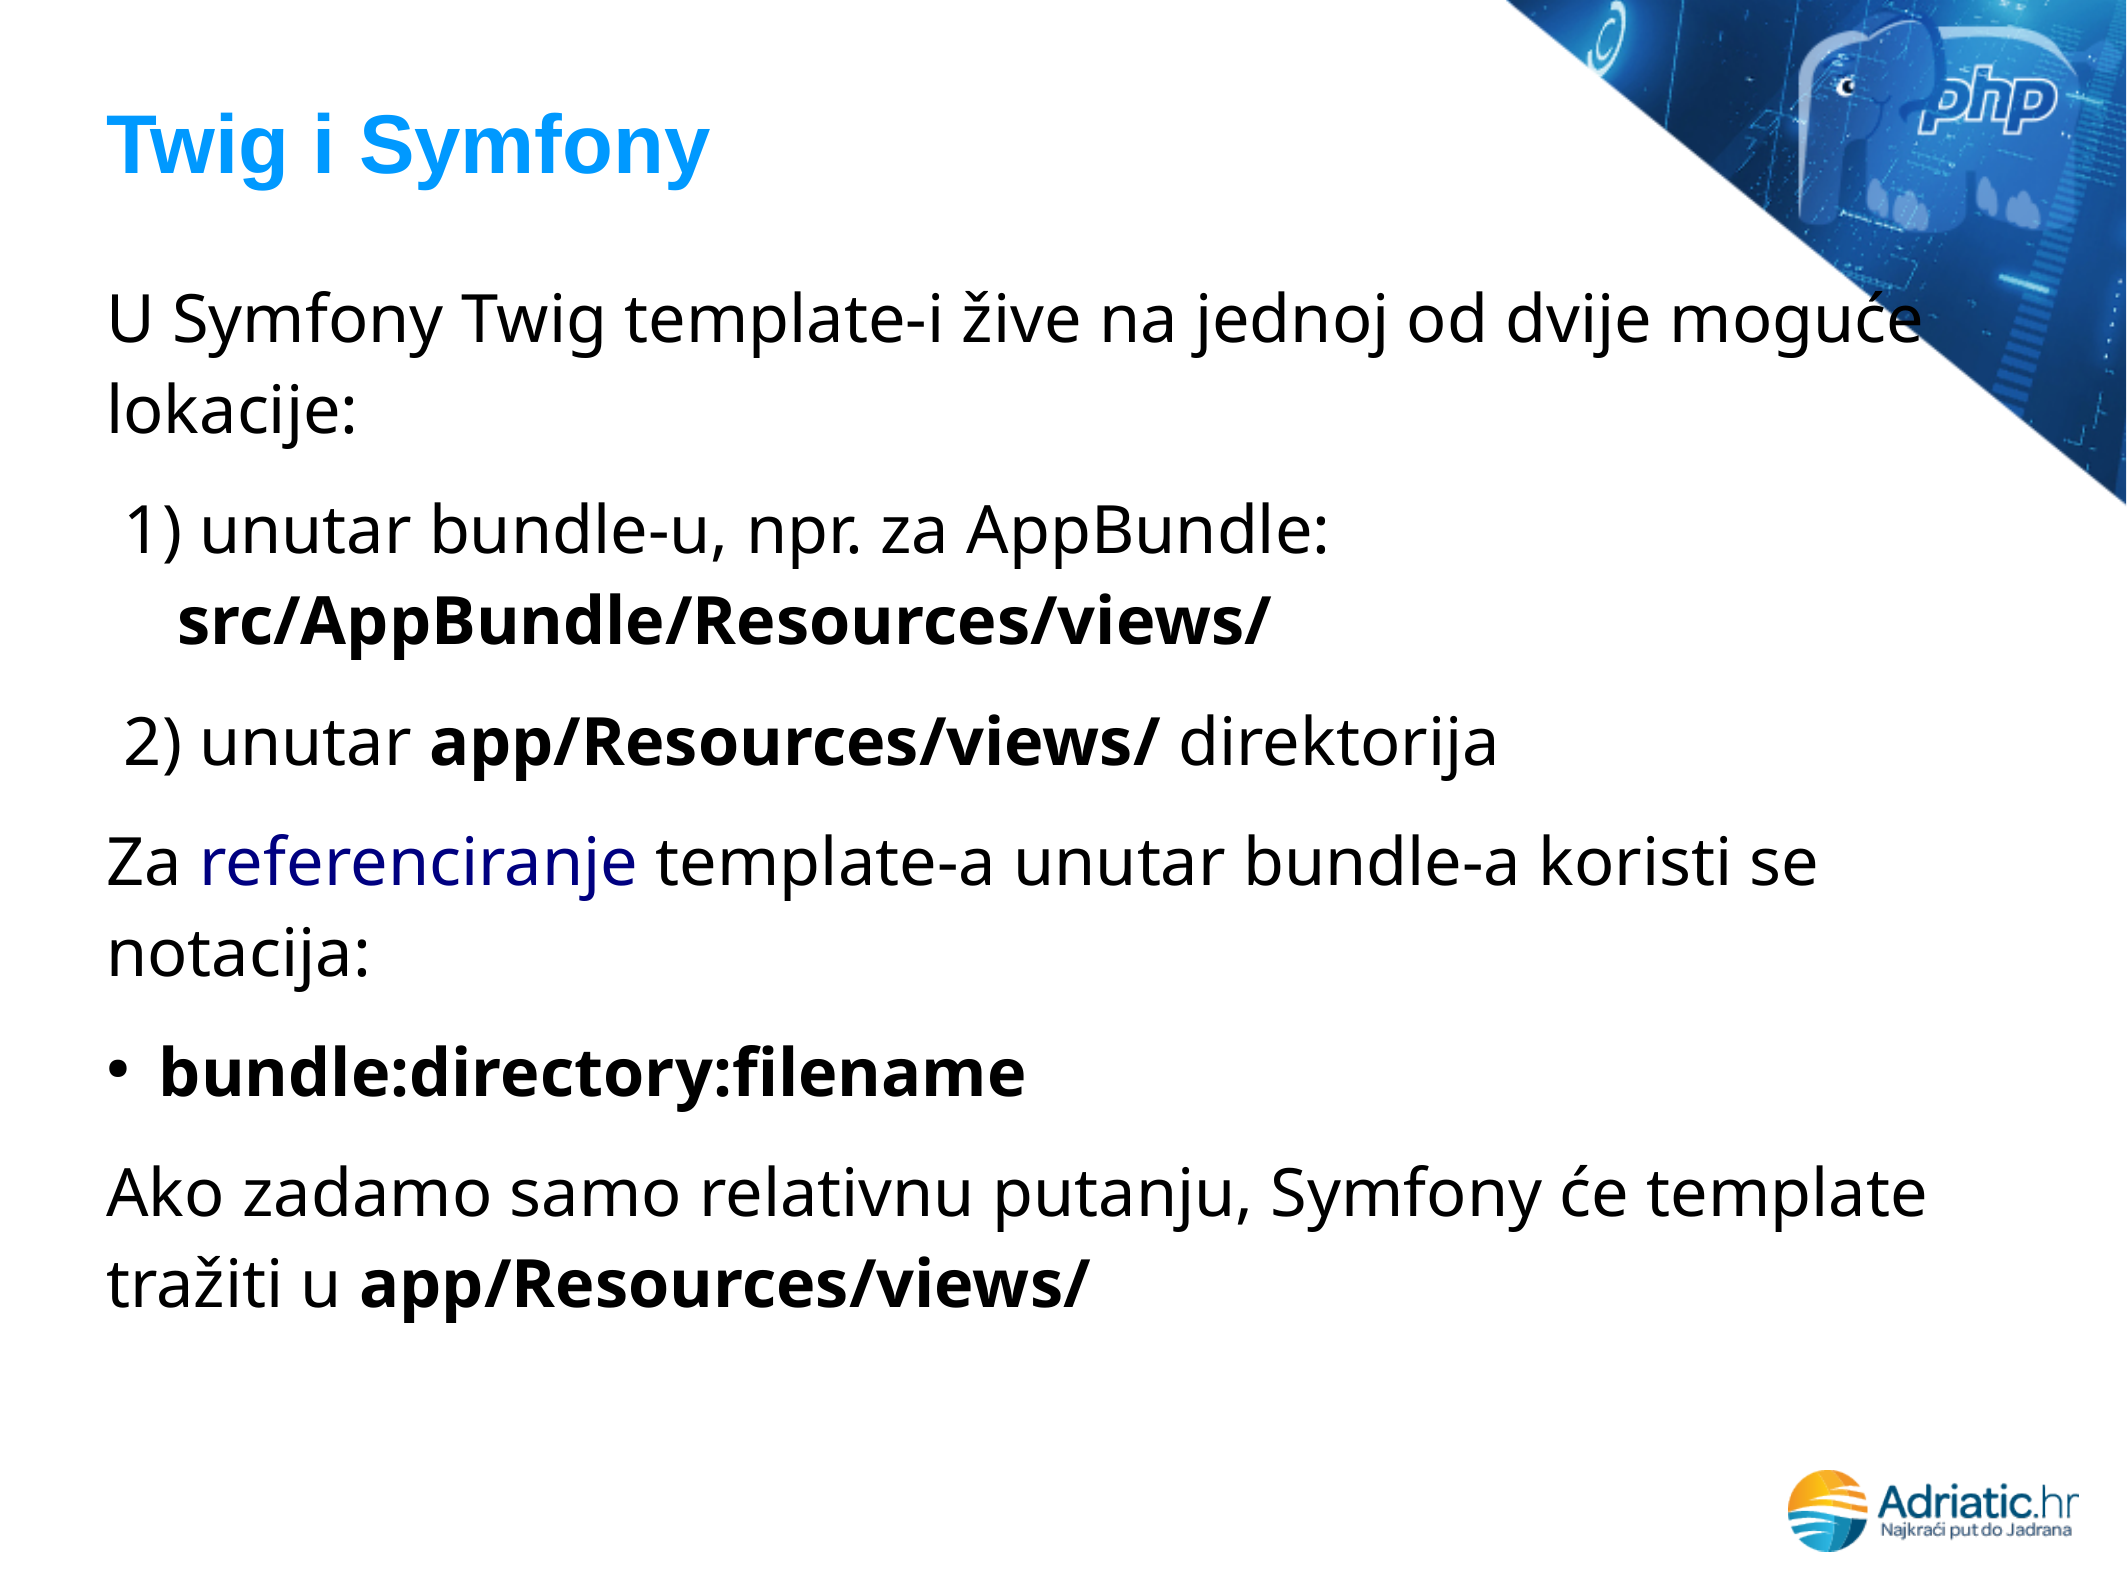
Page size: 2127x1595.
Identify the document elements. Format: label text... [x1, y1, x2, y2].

picture [1505, 0, 2127, 625]
picture [1788, 1470, 2079, 1552]
list U Symfony Twig template-i žive na jednoj od dvije moguće lokacije: unutar bundle-u, npr. za AppBundle: src/AppBundle/Resources/views/ unutar app/Resources/views/ direktorija Za referenciranje template-a unutar bundle-a koristi se notacija: bundle:directory:filename Ako zadamo samo relativnu putanju, Symfony će template tražiti u app/Resources/views/ [106, 271, 2020, 1453]
title Twig i Symfony [106, 70, 1630, 219]
